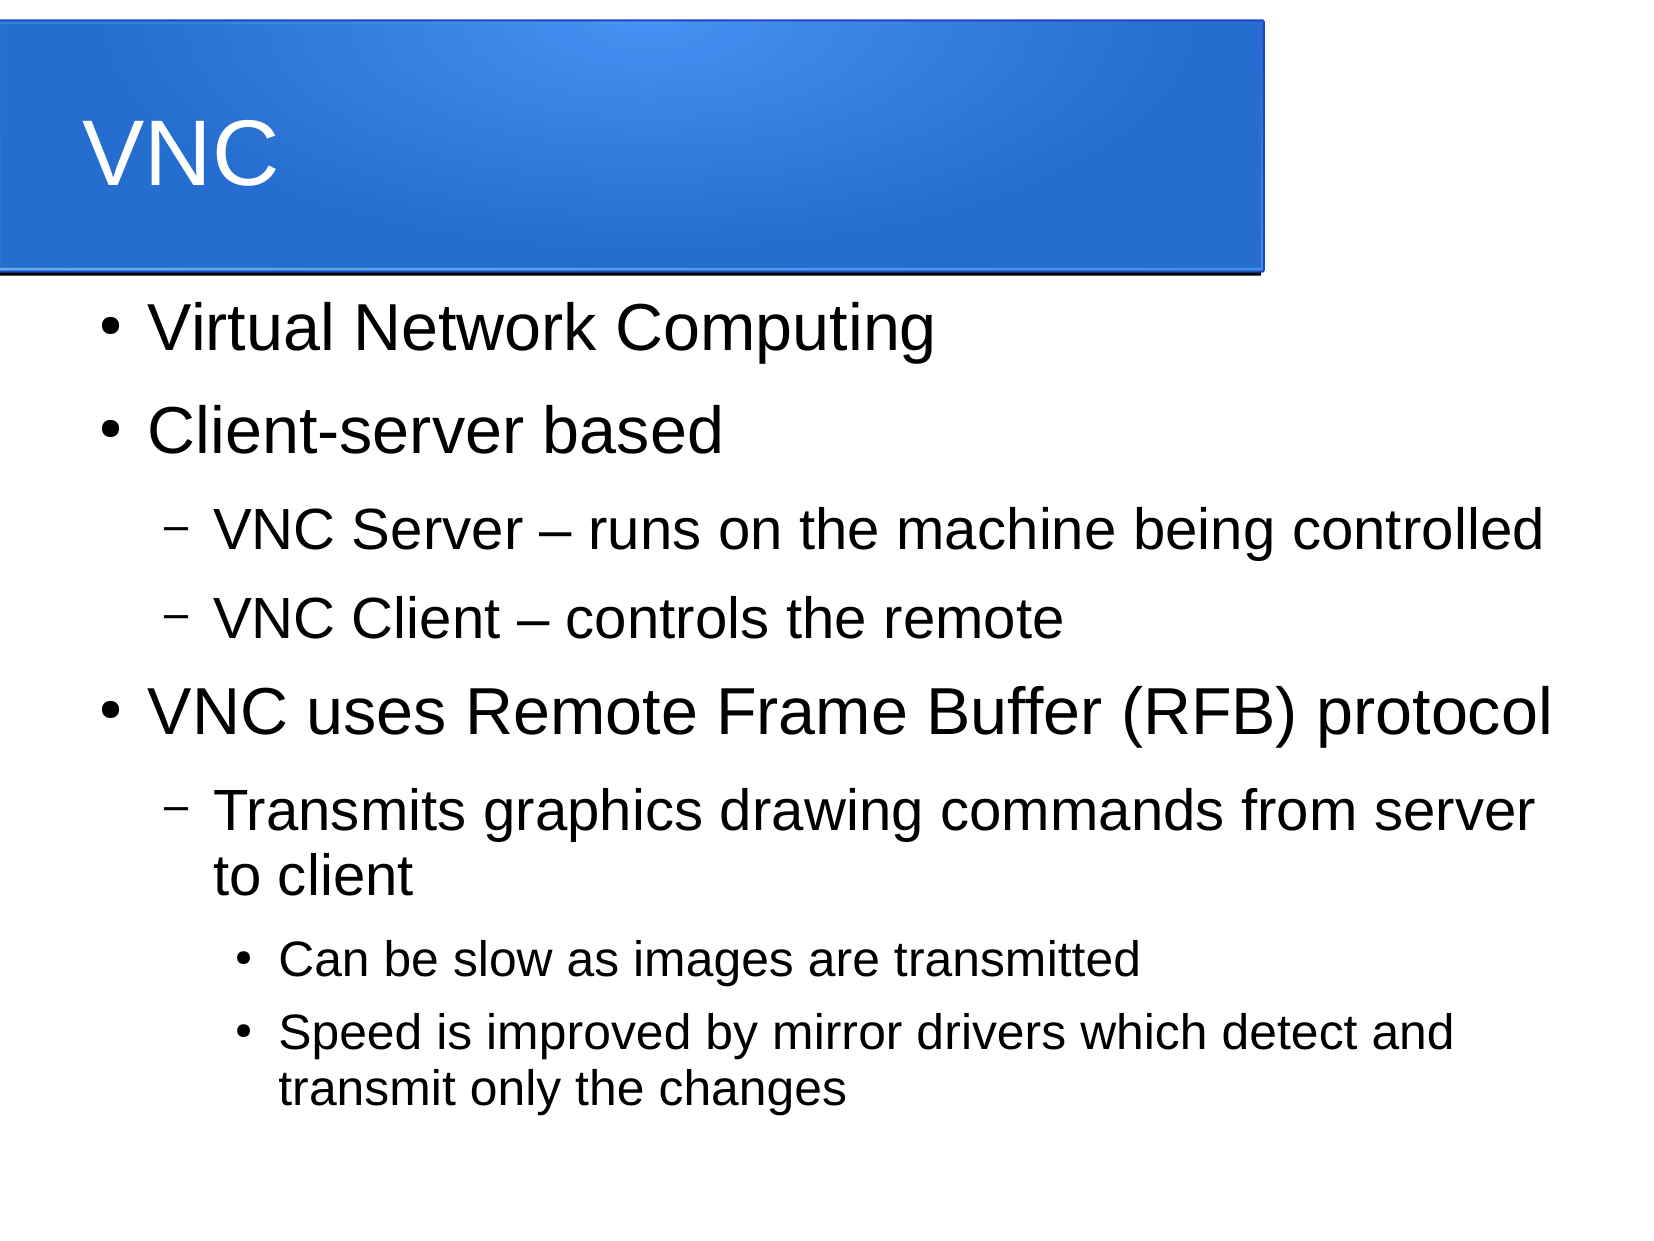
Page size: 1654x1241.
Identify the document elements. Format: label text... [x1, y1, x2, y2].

title VNC [82, 49, 1250, 257]
list Virtual Network Computing Client-server based VNC Server – runs on the machine being controlled VNC Client – controls the remote VNC uses Remote Frame Buffer (RFB) protocol Transmits graphics drawing commands from server to client Can be slow as images are transmitted Speed is improved by mirror drivers which detect and transmit only the changes [82, 290, 1571, 1186]
